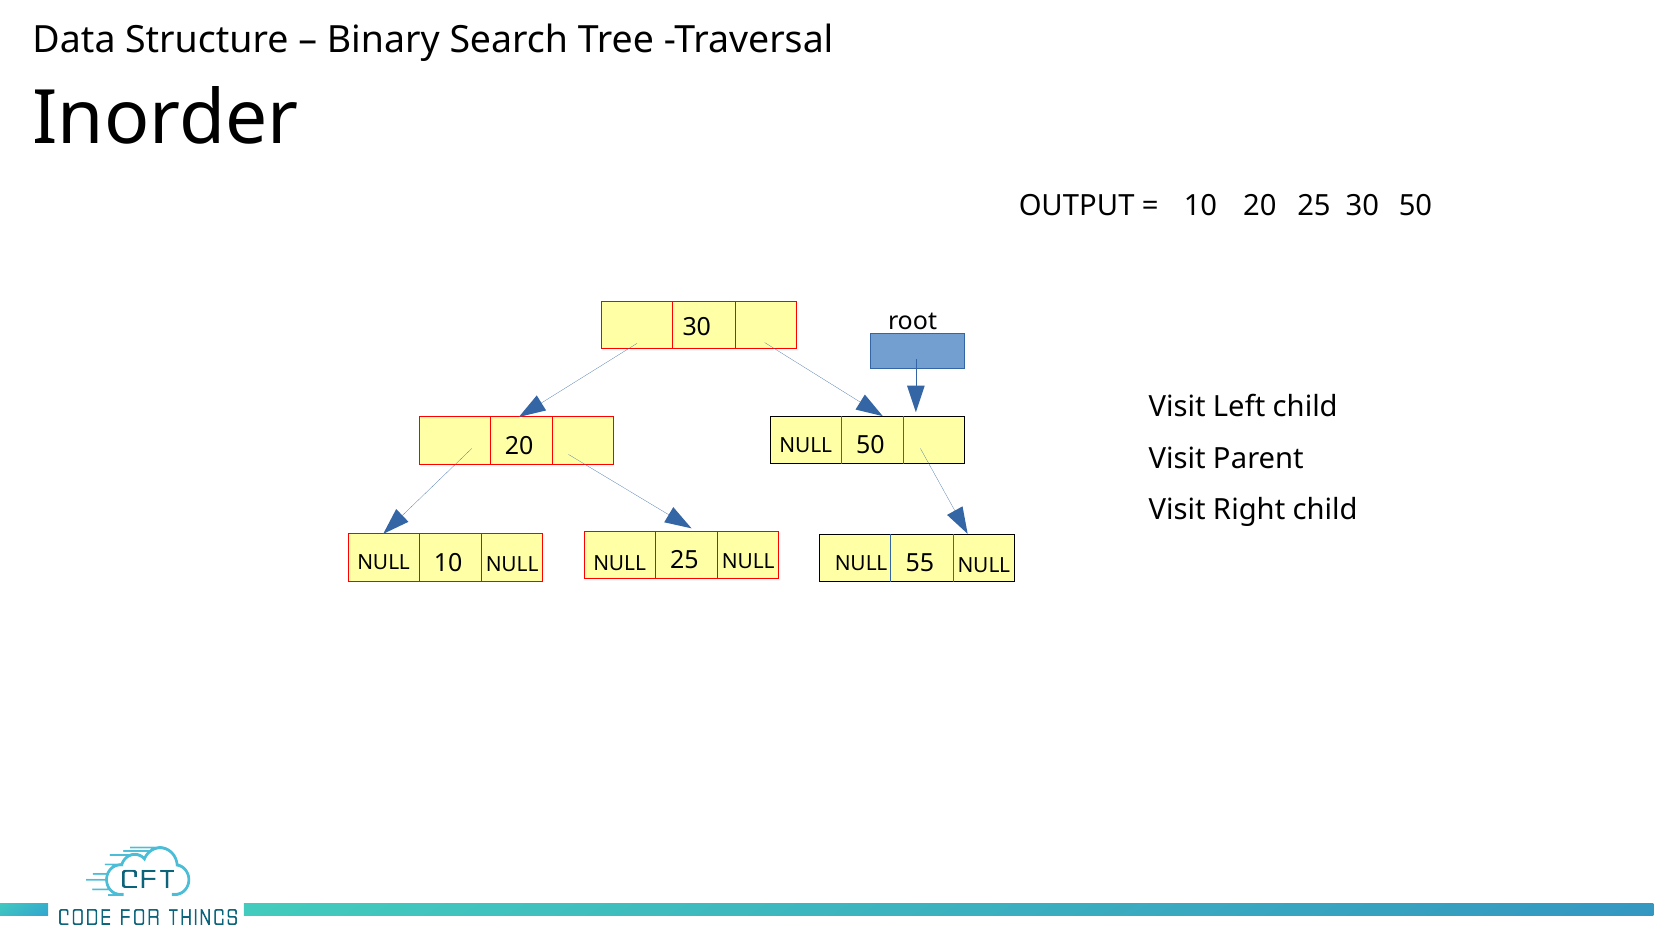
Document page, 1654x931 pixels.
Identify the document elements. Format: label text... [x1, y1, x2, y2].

text_box [482, 533, 543, 541]
text_box Visit Left child Visit Parent Visit Right child [1133, 377, 1501, 520]
text_box NULL [764, 422, 849, 462]
text_box [584, 531, 655, 540]
picture [59, 846, 237, 925]
text_box [718, 531, 779, 539]
text_box 10 [1168, 177, 1228, 227]
text_box [419, 416, 490, 465]
text_box NULL [820, 540, 904, 580]
title Data Structure – Binary Search Tree -Traversal Inorder [32, 12, 1184, 166]
text_box [819, 534, 890, 582]
text_box 20 [490, 420, 552, 465]
text_box [770, 416, 841, 422]
text_box NULL [942, 542, 1027, 582]
text_box 20 [1228, 177, 1282, 227]
text_box 50 [841, 419, 904, 464]
text_box 30 [667, 301, 730, 346]
text_box 55 [890, 537, 953, 582]
text_box NULL [471, 541, 555, 581]
text_box [904, 416, 965, 464]
text_box 25 [655, 534, 718, 579]
text_box NULL [578, 540, 663, 580]
text_box [673, 301, 735, 349]
text_box 50 [1383, 177, 1453, 227]
text_box [870, 333, 965, 369]
text_box NULL [707, 539, 791, 579]
text_box 10 [419, 536, 481, 582]
text_box [491, 416, 552, 420]
text_box root [873, 295, 954, 340]
text_box [954, 534, 1015, 542]
text_box OUTPUT = [1003, 177, 1168, 227]
text_box 25 [1282, 177, 1330, 227]
text_box [348, 533, 419, 539]
text_box [736, 301, 797, 349]
text_box NULL [342, 539, 426, 579]
text_box [601, 301, 672, 349]
text_box 30 [1330, 177, 1383, 227]
text_box [553, 416, 614, 465]
